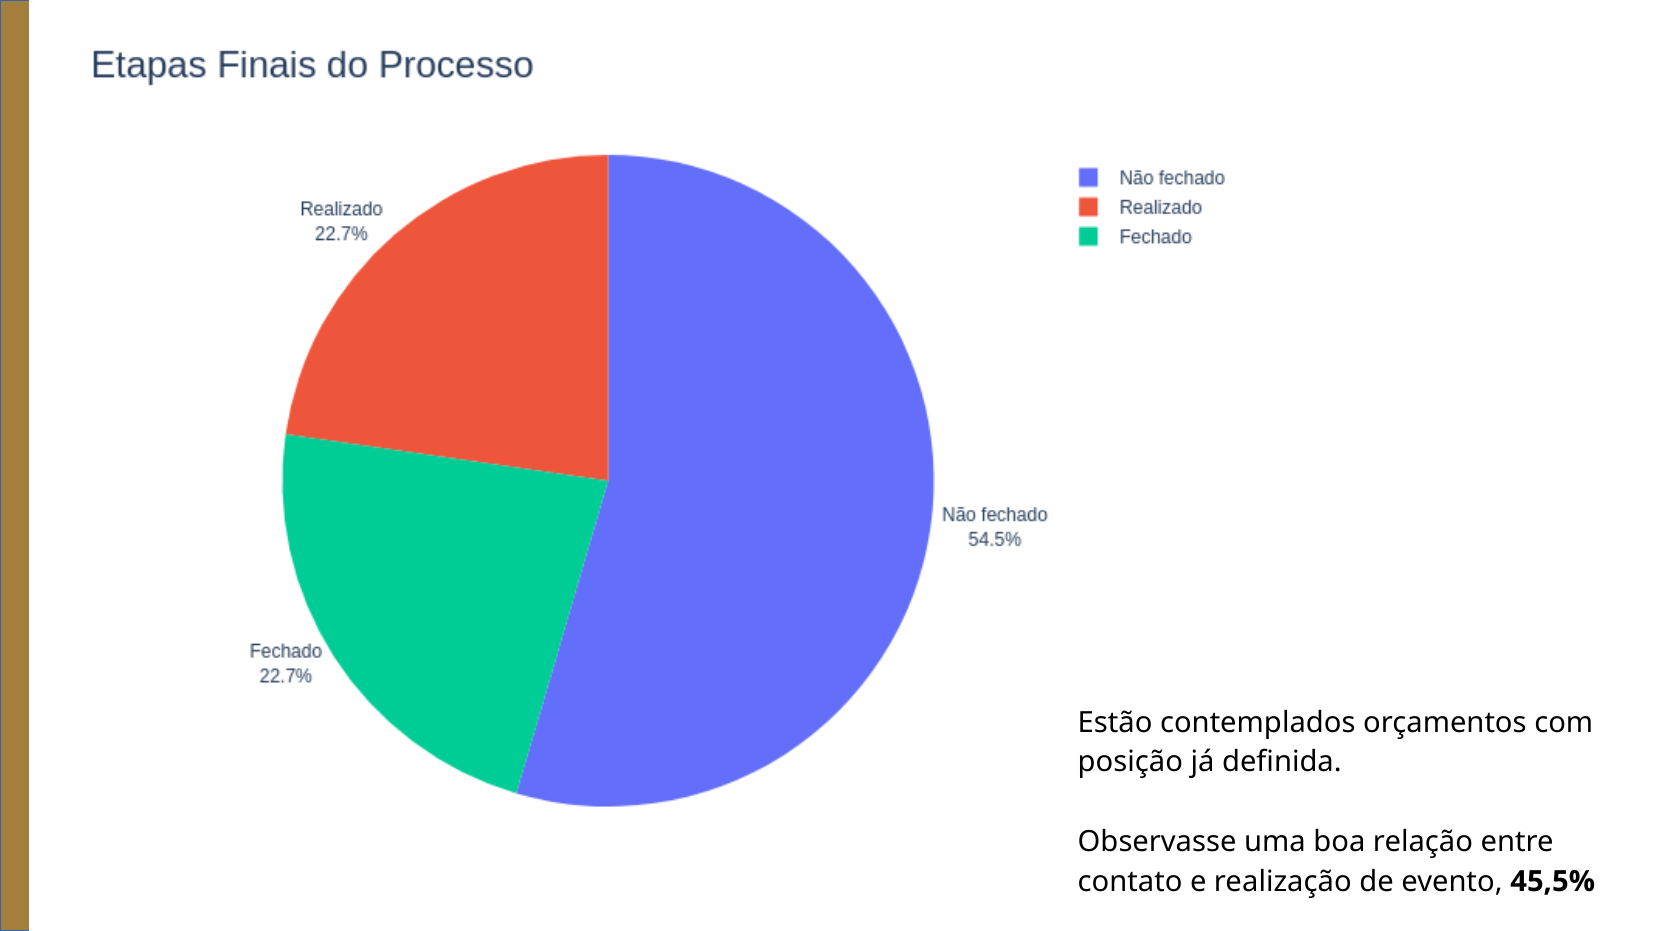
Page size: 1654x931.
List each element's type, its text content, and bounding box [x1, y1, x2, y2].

picture [29, 0, 1270, 931]
text_box Estão contemplados orçamentos com posição já definida. Observasse uma boa relação entre contato e realização de evento, 45,5% [1062, 693, 1625, 886]
text_box [0, 0, 29, 931]
